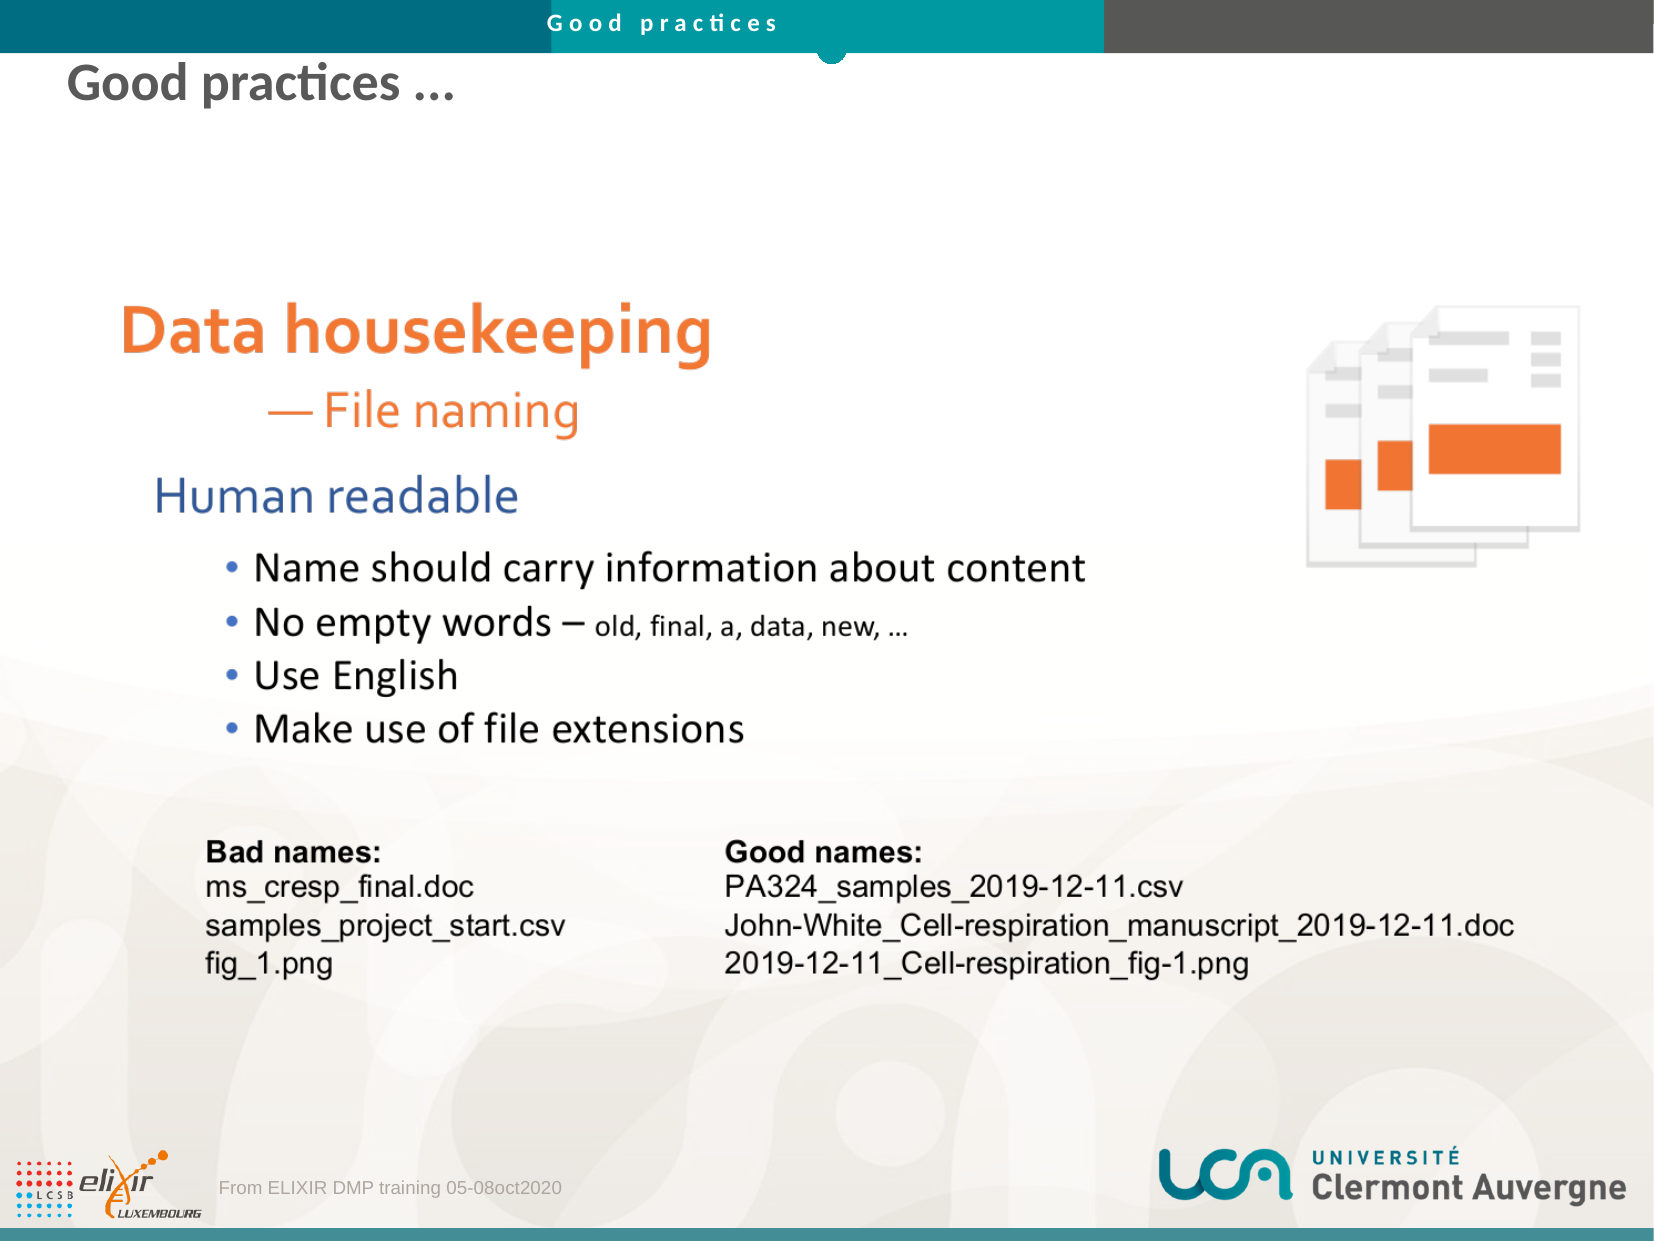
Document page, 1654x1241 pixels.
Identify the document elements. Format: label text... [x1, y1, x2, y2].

text_box [818, 55, 845, 64]
picture [0, 54, 1654, 1241]
text_box [0, 0, 1654, 54]
text_box Good practices ... [52, 55, 977, 208]
text_box Good practices [5, 5, 1654, 55]
text_box From ELIXIR DMP training 05-08oct2020 [203, 1170, 615, 1210]
